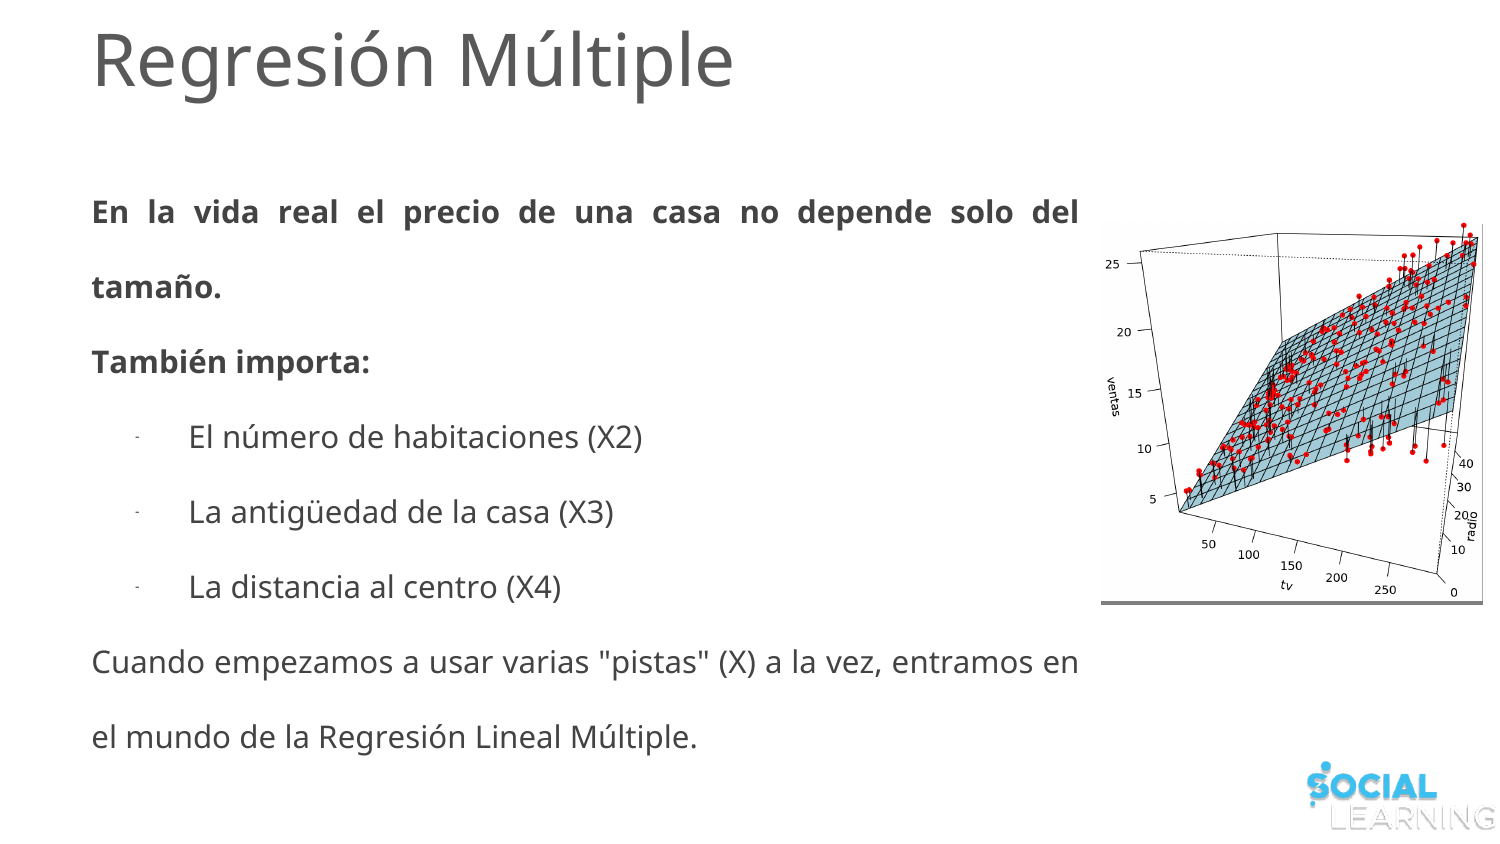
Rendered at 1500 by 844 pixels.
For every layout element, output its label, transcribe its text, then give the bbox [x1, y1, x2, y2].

picture [1101, 221, 1483, 601]
picture [1301, 744, 1500, 844]
text_box En la vida real el precio de una casa no depende solo del tamaño. También importa: El número de habitaciones (X2) La antigüedad de la casa (X3) La distancia al centro (X4) Cuando empezamos a usar varias "pistas" (X) a la vez, entramos en el mundo de la Regresión Lineal Múltiple. [76, 140, 1102, 739]
text_box Regresión Múltiple [76, 0, 1281, 141]
